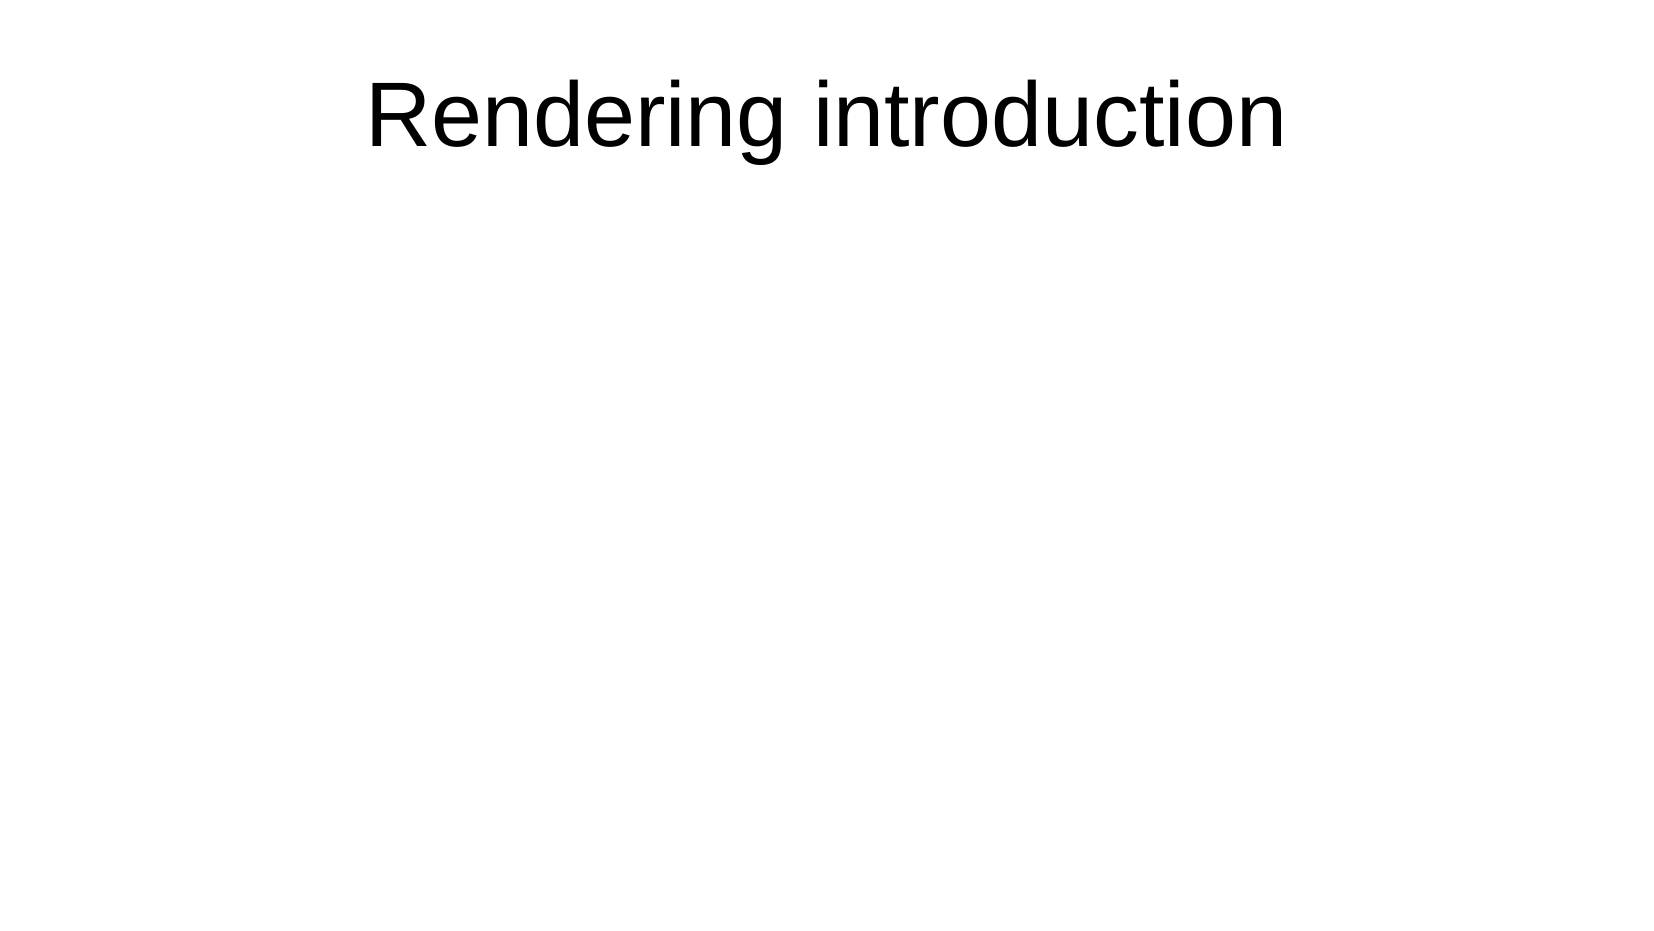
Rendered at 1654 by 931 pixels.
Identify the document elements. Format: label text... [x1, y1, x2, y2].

title Rendering introduction [82, 37, 1571, 193]
